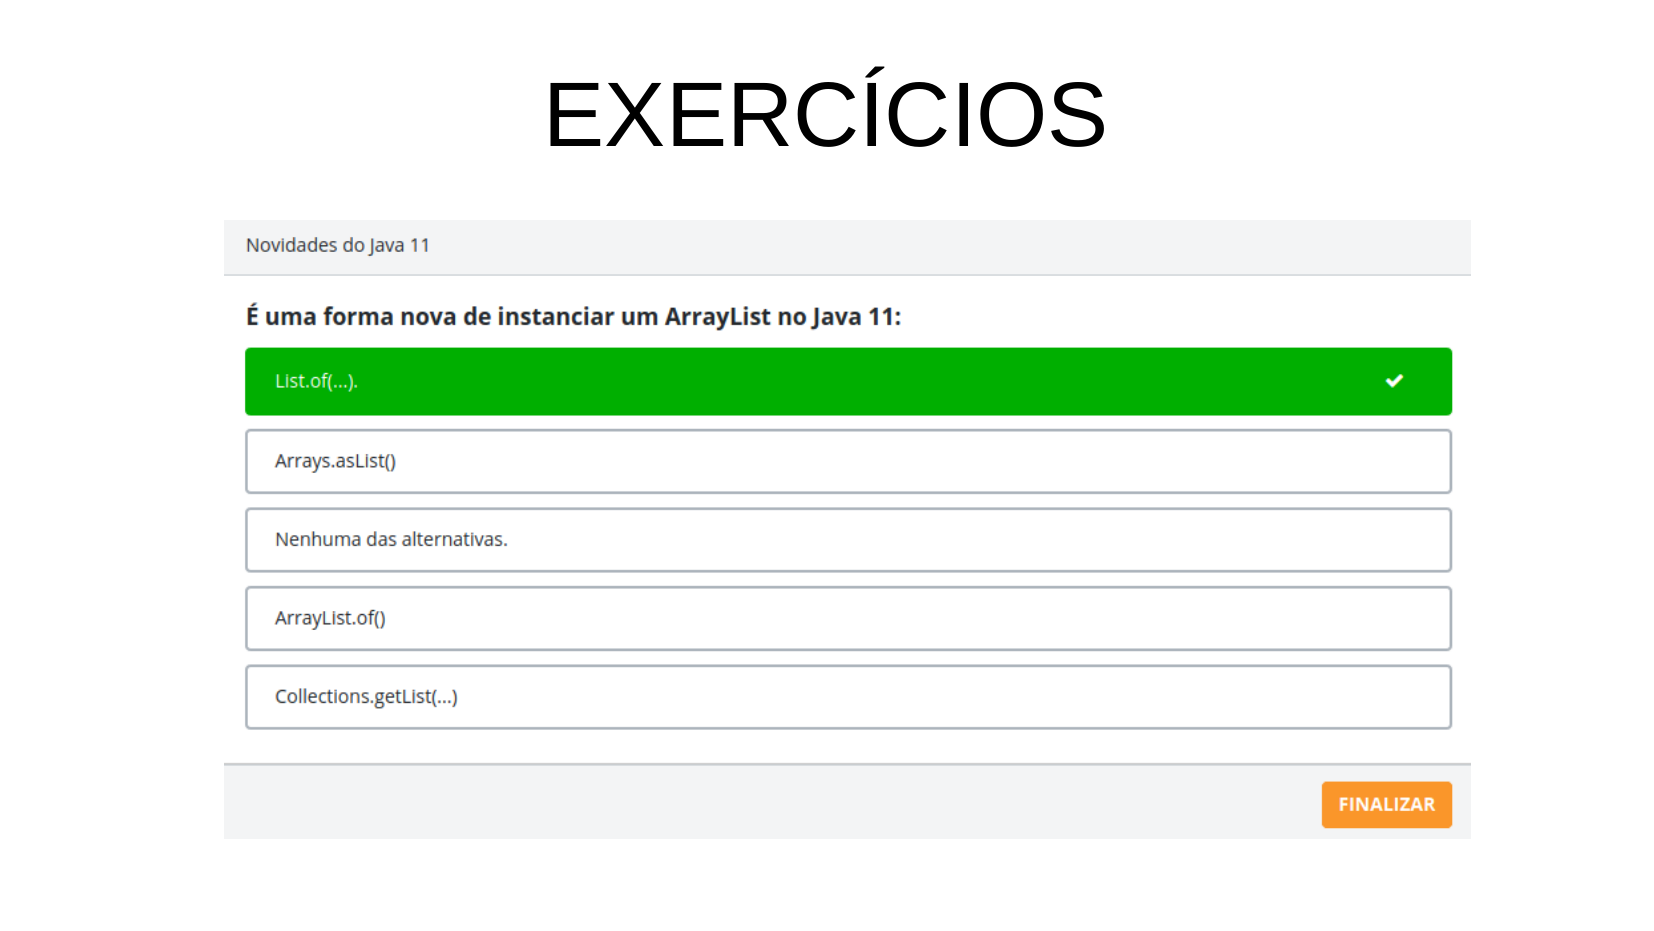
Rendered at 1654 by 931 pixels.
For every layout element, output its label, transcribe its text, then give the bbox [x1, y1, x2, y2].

title EXERCÍCIOS [82, 37, 1571, 193]
picture [224, 220, 1471, 839]
